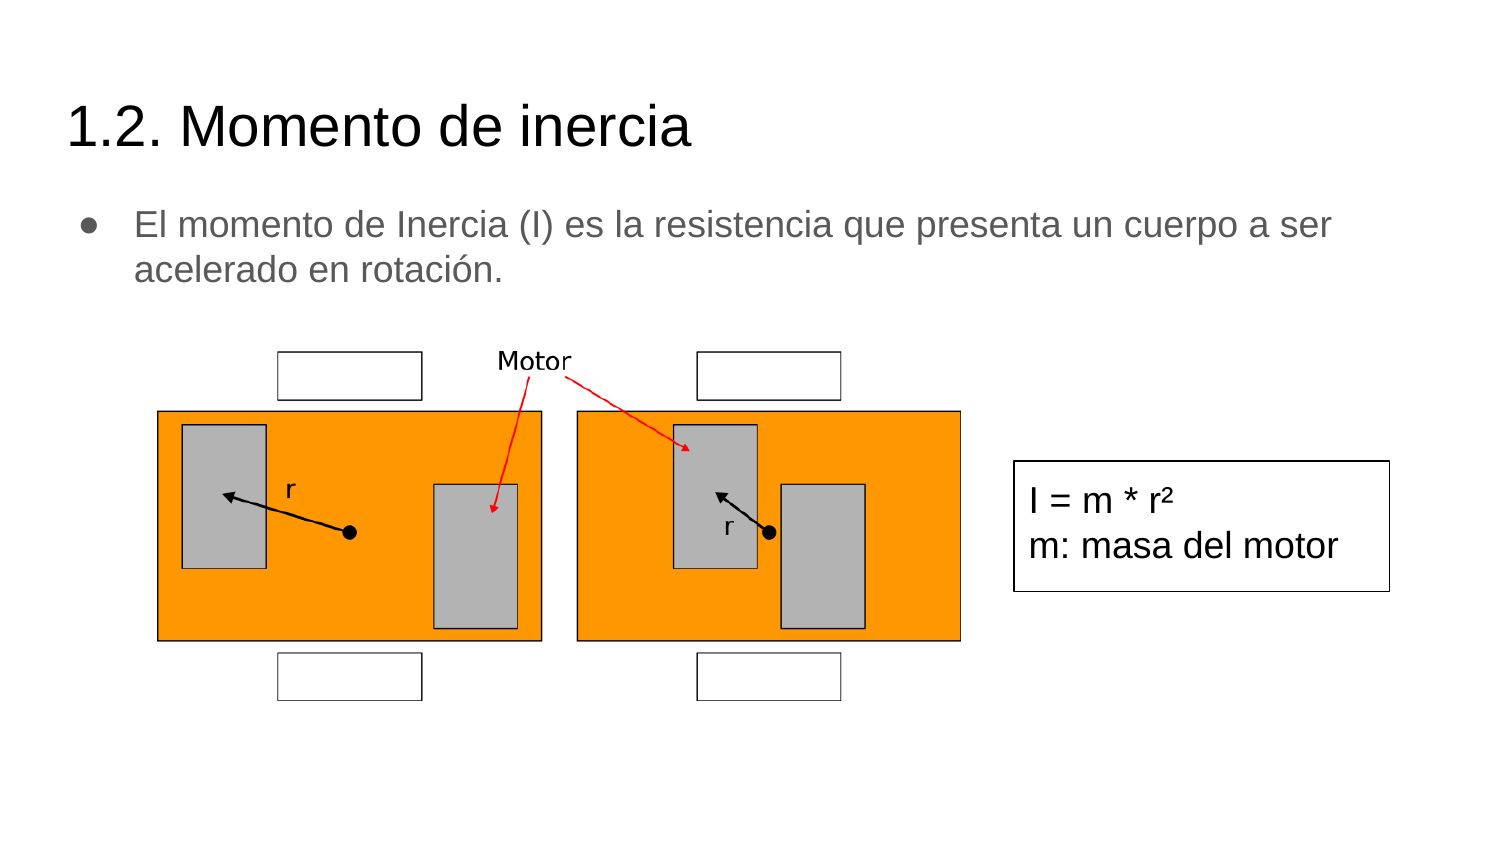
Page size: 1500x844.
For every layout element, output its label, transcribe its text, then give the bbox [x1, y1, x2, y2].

text_box I = m * r² m: masa del motor [1013, 461, 1390, 592]
picture [157, 351, 961, 701]
title 1.2. Momento de inercia [51, 72, 1449, 167]
list El momento de Inercia (I) es la resistencia que presenta un cuerpo a ser acelerado en rotación. [43, 185, 1442, 788]
